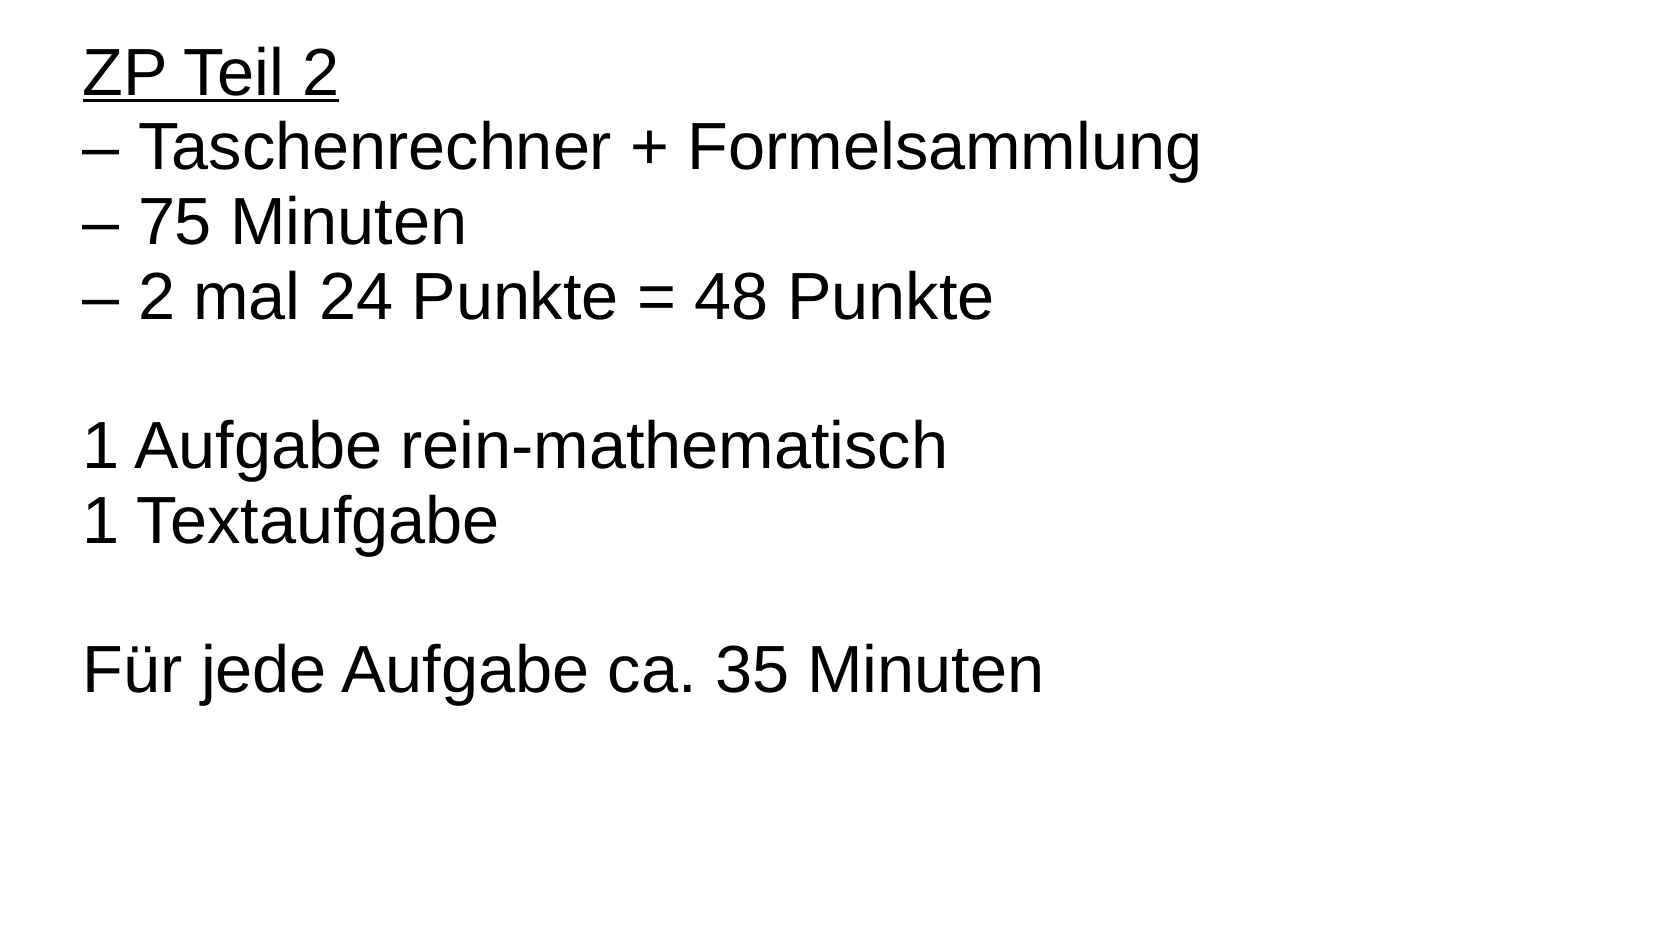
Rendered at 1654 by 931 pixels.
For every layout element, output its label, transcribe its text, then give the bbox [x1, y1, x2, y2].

subtitle ZP Teil 2 – Taschenrechner + Formelsammlung – 75 Minuten – 2 mal 24 Punkte = 48 Punkte 1 Aufgabe rein-mathematisch 1 Textaufgabe Für jede Aufgabe ca. 35 Minuten [82, 34, 1571, 708]
